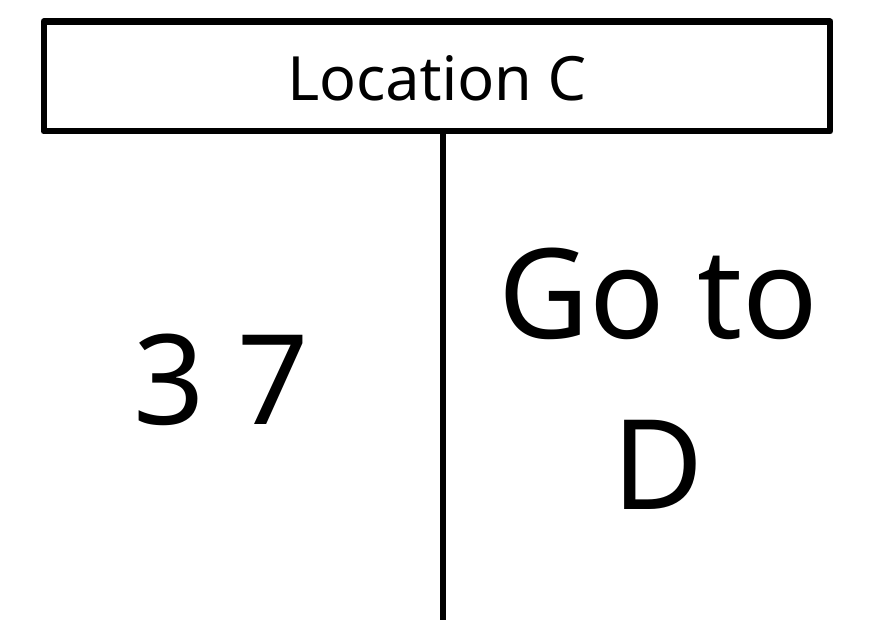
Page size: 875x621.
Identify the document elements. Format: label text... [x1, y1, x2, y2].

title Location C [43, 21, 831, 132]
list Go to D [442, 131, 874, 621]
list 3 7 [29, 131, 414, 621]
